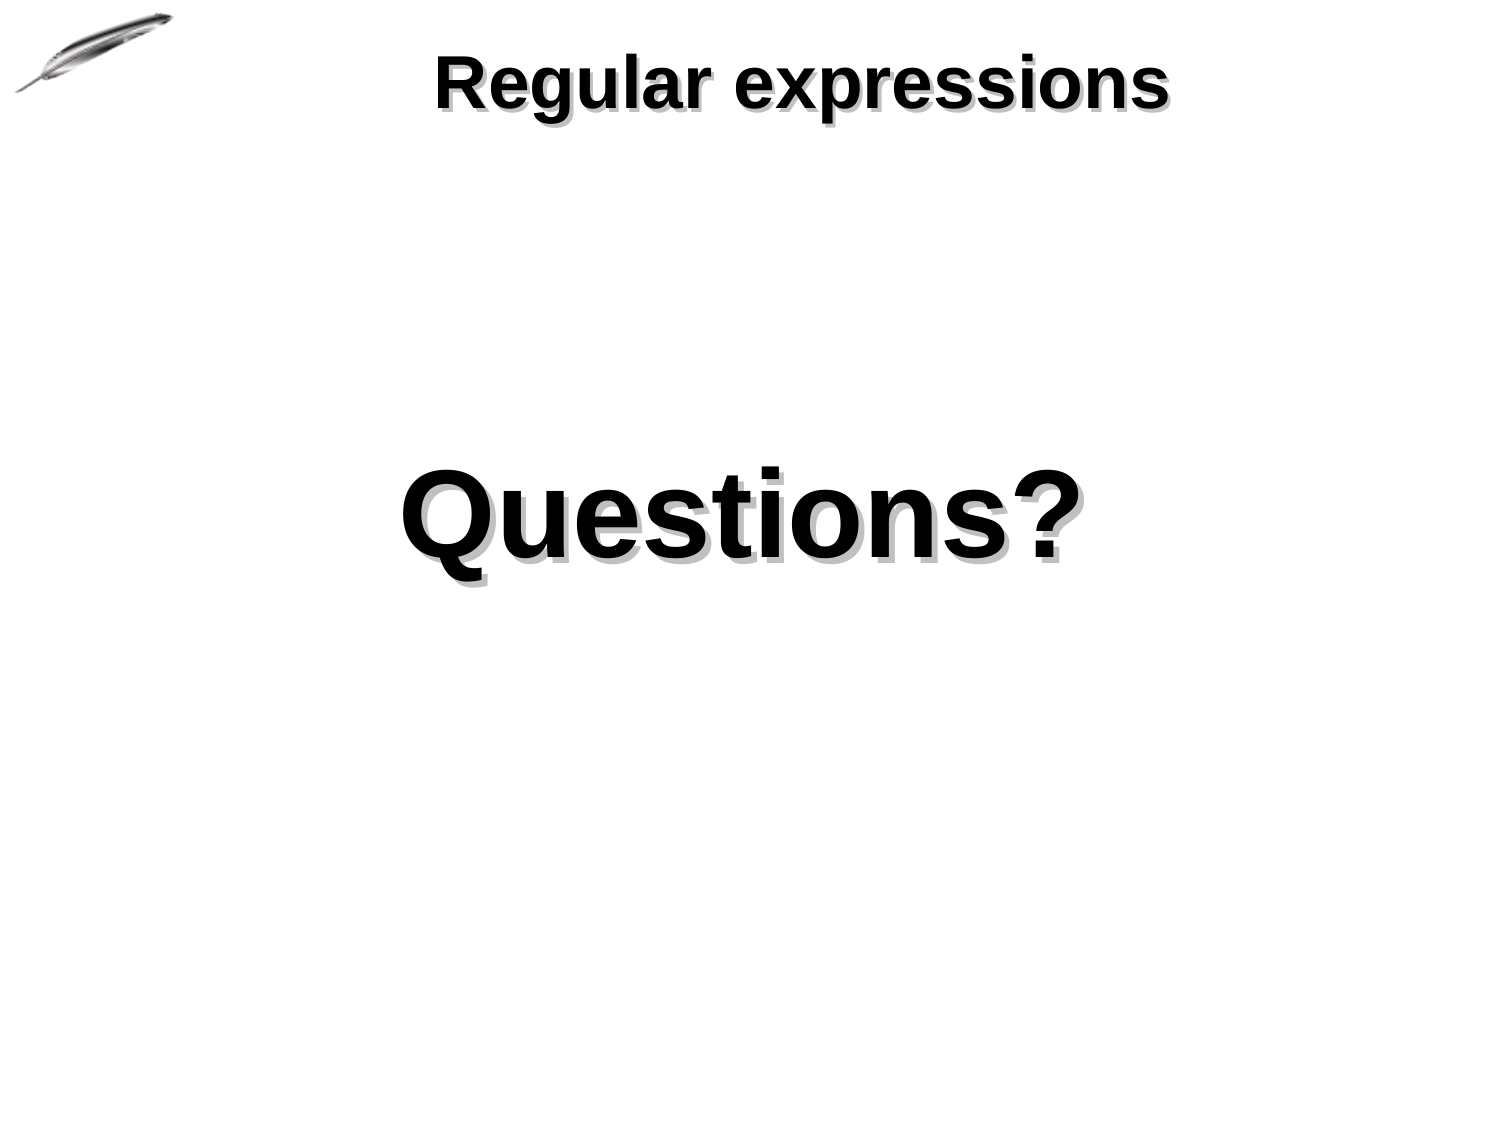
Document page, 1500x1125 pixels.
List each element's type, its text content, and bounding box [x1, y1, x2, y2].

list Questions? [383, 444, 1140, 646]
title Regular expressions [419, 11, 1459, 161]
picture [11, 11, 179, 95]
